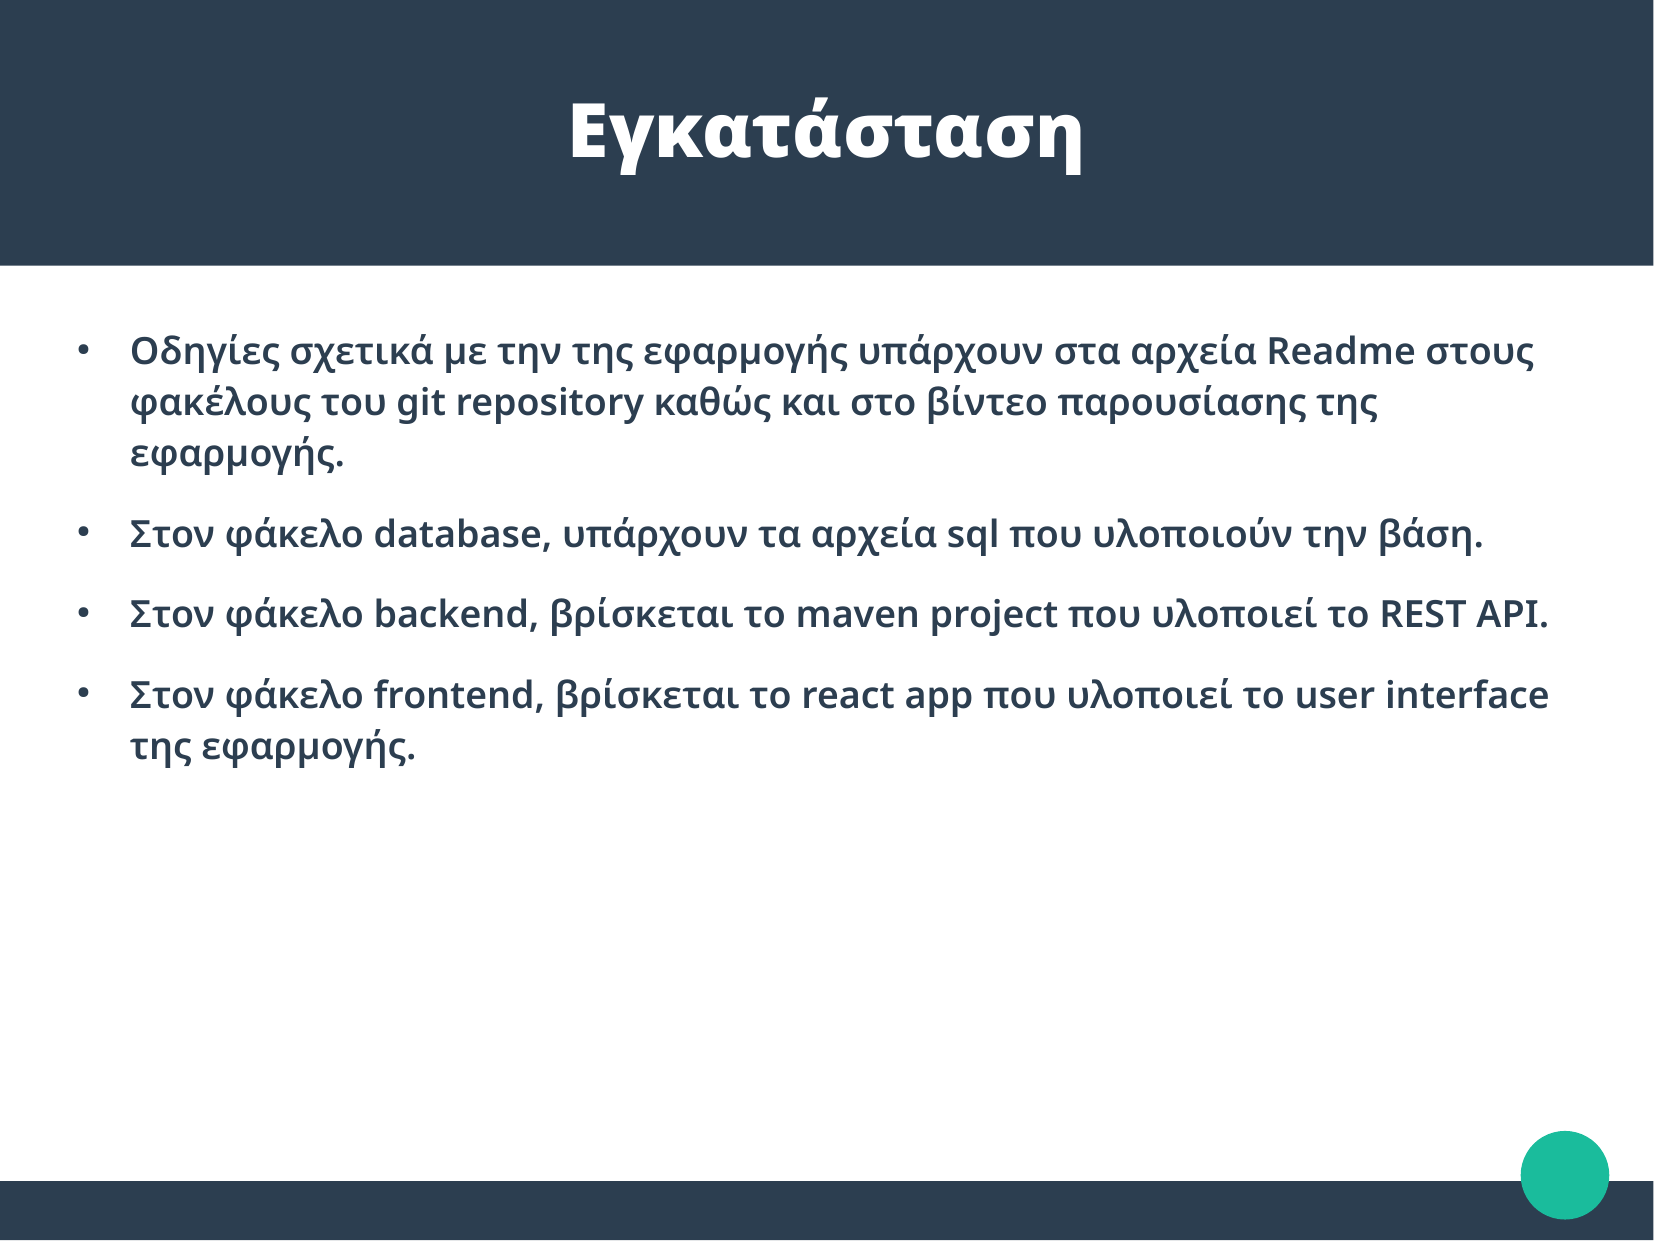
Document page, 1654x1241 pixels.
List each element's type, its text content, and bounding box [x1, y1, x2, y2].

title Εγκατάσταση [59, 49, 1595, 207]
list Οδηγίες σχετικά με την της εφαρμογής υπάρχουν στα αρχεία Readme στους φακέλους του git repository καθώς και στο βίντεο παρουσίασης της εφαρμογής. Στον φάκελο database, υπάρχουν τα αρχεία sql που υλοποιούν την βάση. Στον φάκελο backend, βρίσκεται το maven project που υλοποιεί το REST API. Στον φάκελο frontend, βρίσκεται το react app που υλοποιεί το user interface της εφαρμογής. [59, 324, 1595, 1152]
